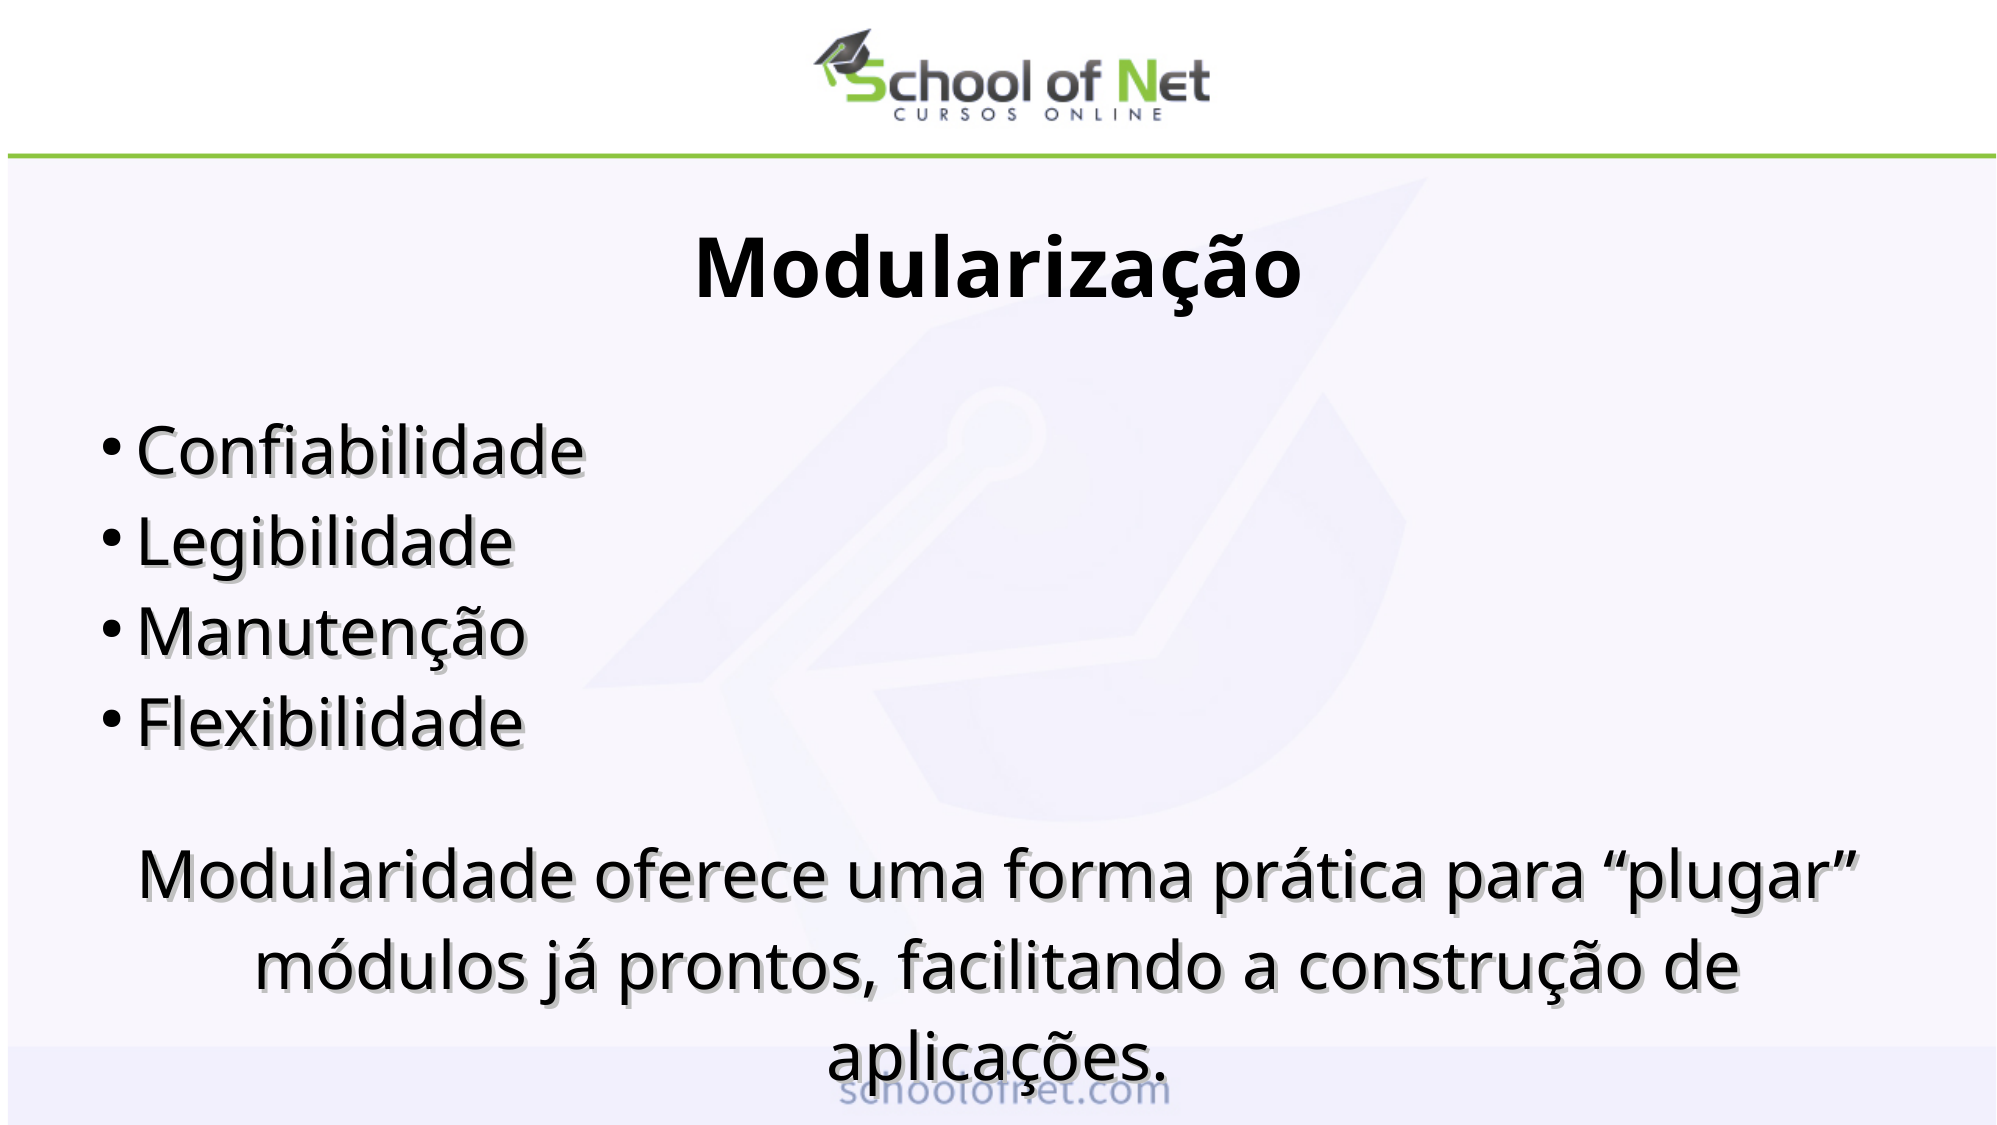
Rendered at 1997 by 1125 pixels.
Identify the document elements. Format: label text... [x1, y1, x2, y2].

picture [7, 5, 1997, 1125]
text_box Modularidade oferece uma forma prática para “plugar” módulos já prontos, facilitando a construção de aplicações. [99, 862, 1897, 1065]
subtitle Confiabilidade Legibilidade Manutenção Flexibilidade [99, 342, 1897, 827]
title Modularização [99, 171, 1897, 342]
